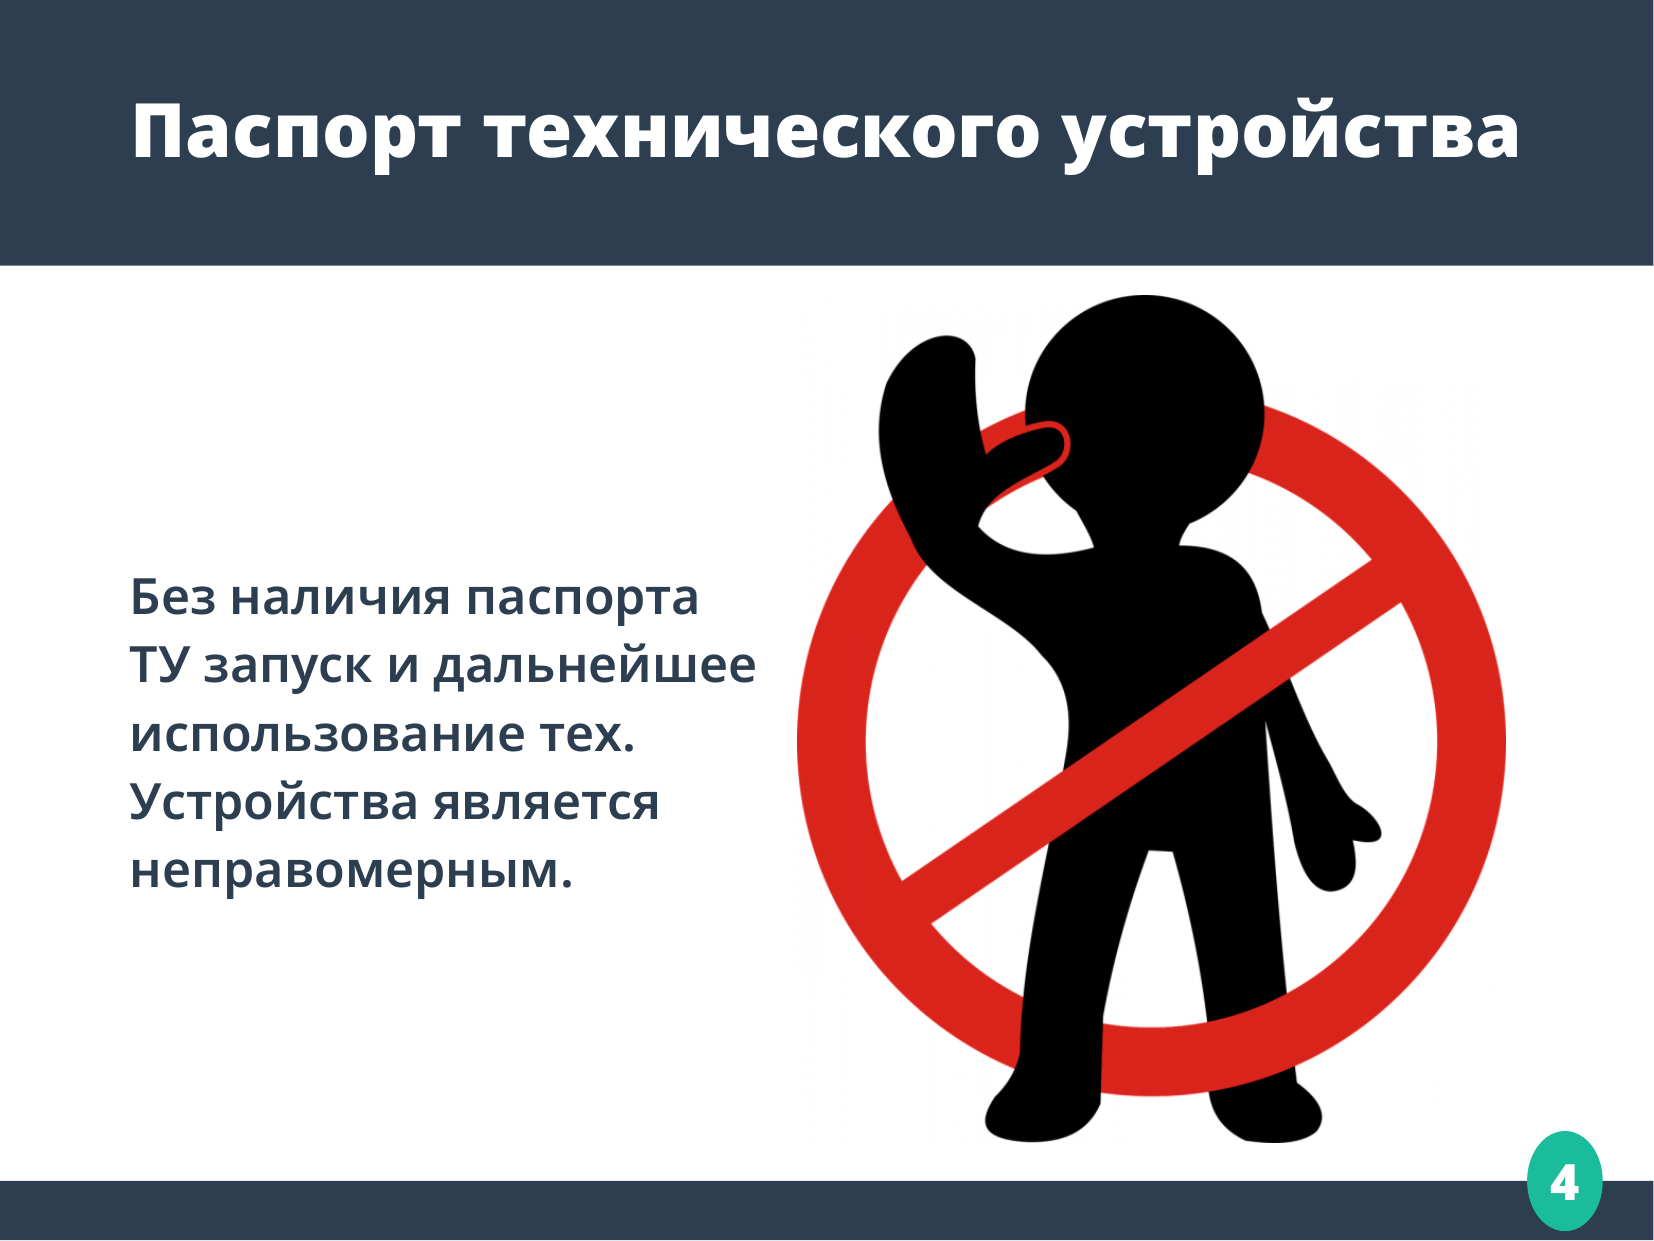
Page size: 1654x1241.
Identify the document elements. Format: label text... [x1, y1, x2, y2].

list Без наличия паспорта ТУ запуск и дальнейшее использование тех. Устройства является неправомерным. [58, 560, 768, 1152]
title Паспорт технического устройства [58, 49, 1595, 207]
picture [797, 295, 1506, 1143]
